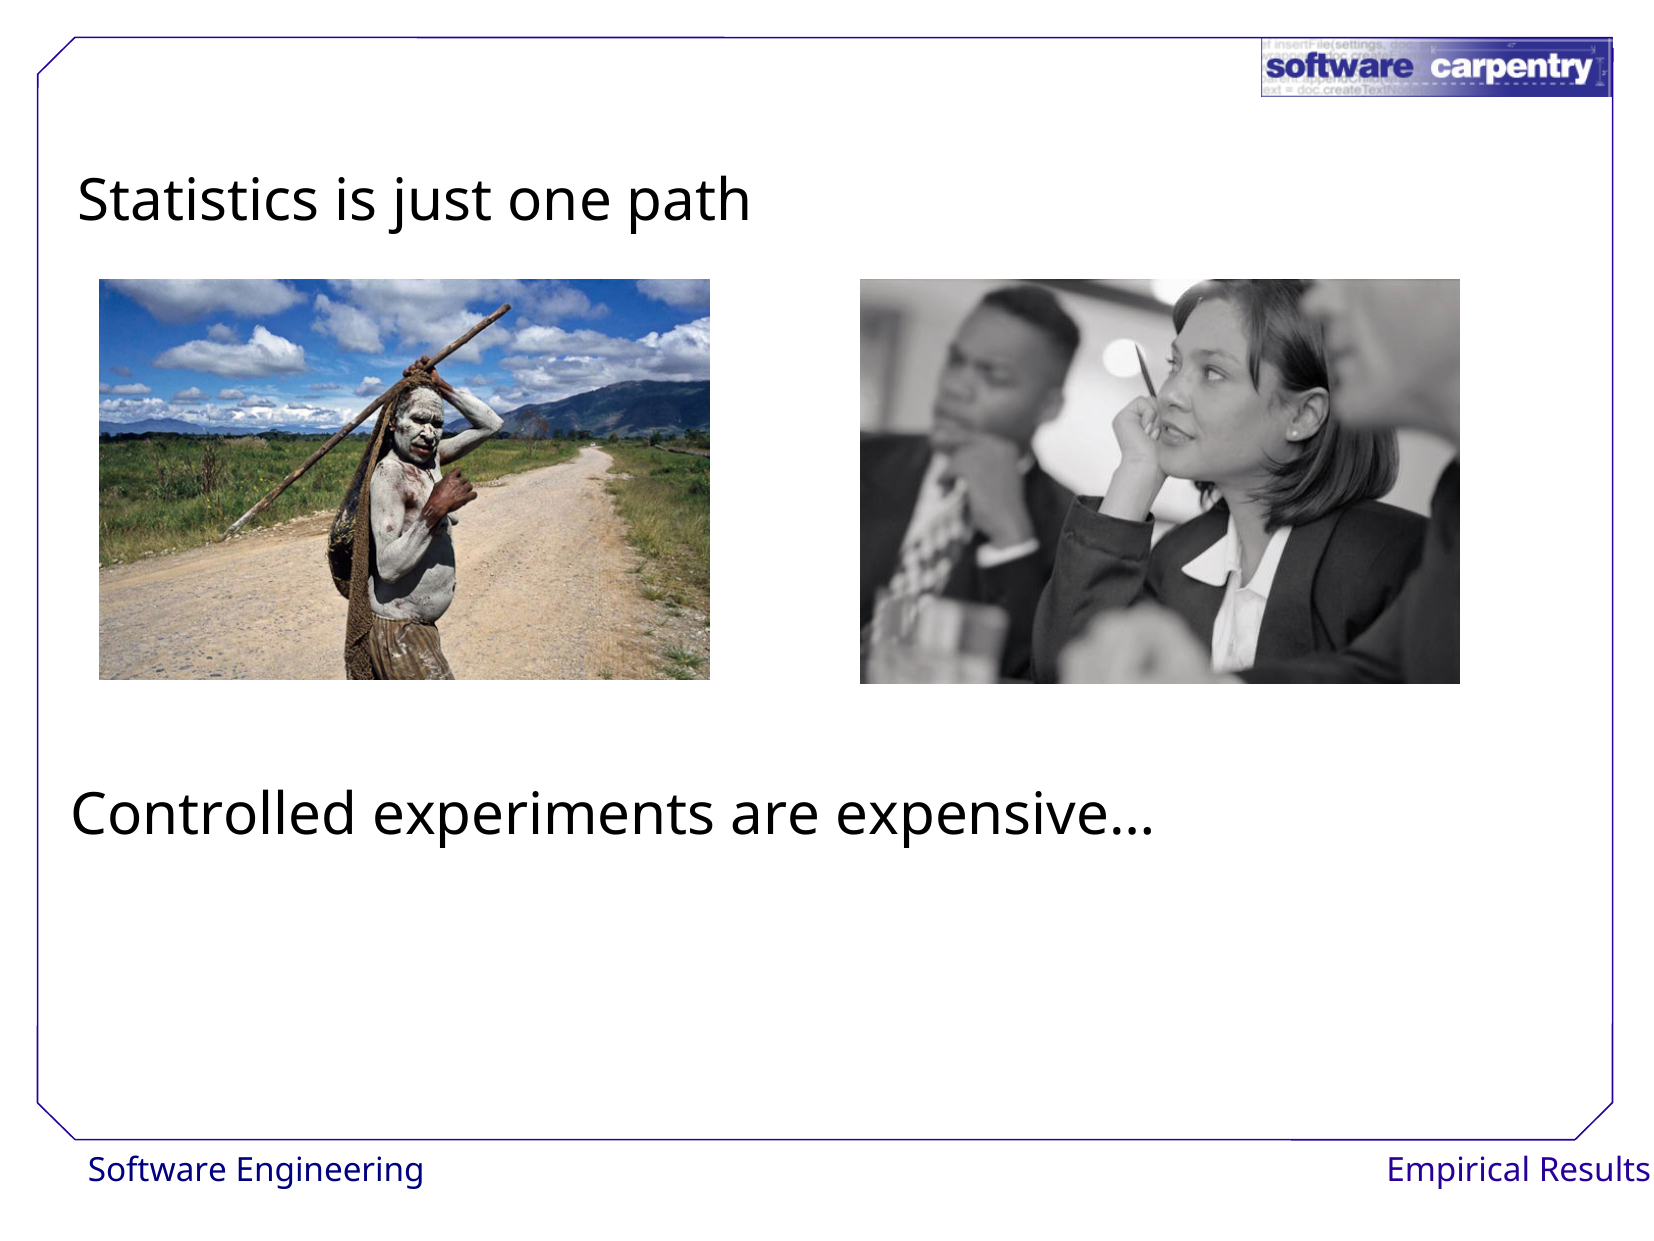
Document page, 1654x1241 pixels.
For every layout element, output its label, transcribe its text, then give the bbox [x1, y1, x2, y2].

picture [860, 279, 1460, 684]
text_box Controlled experiments are expensive… [55, 733, 1320, 854]
picture [1261, 39, 1613, 97]
picture [99, 279, 710, 680]
text_box Statistics is just one path [62, 119, 918, 240]
